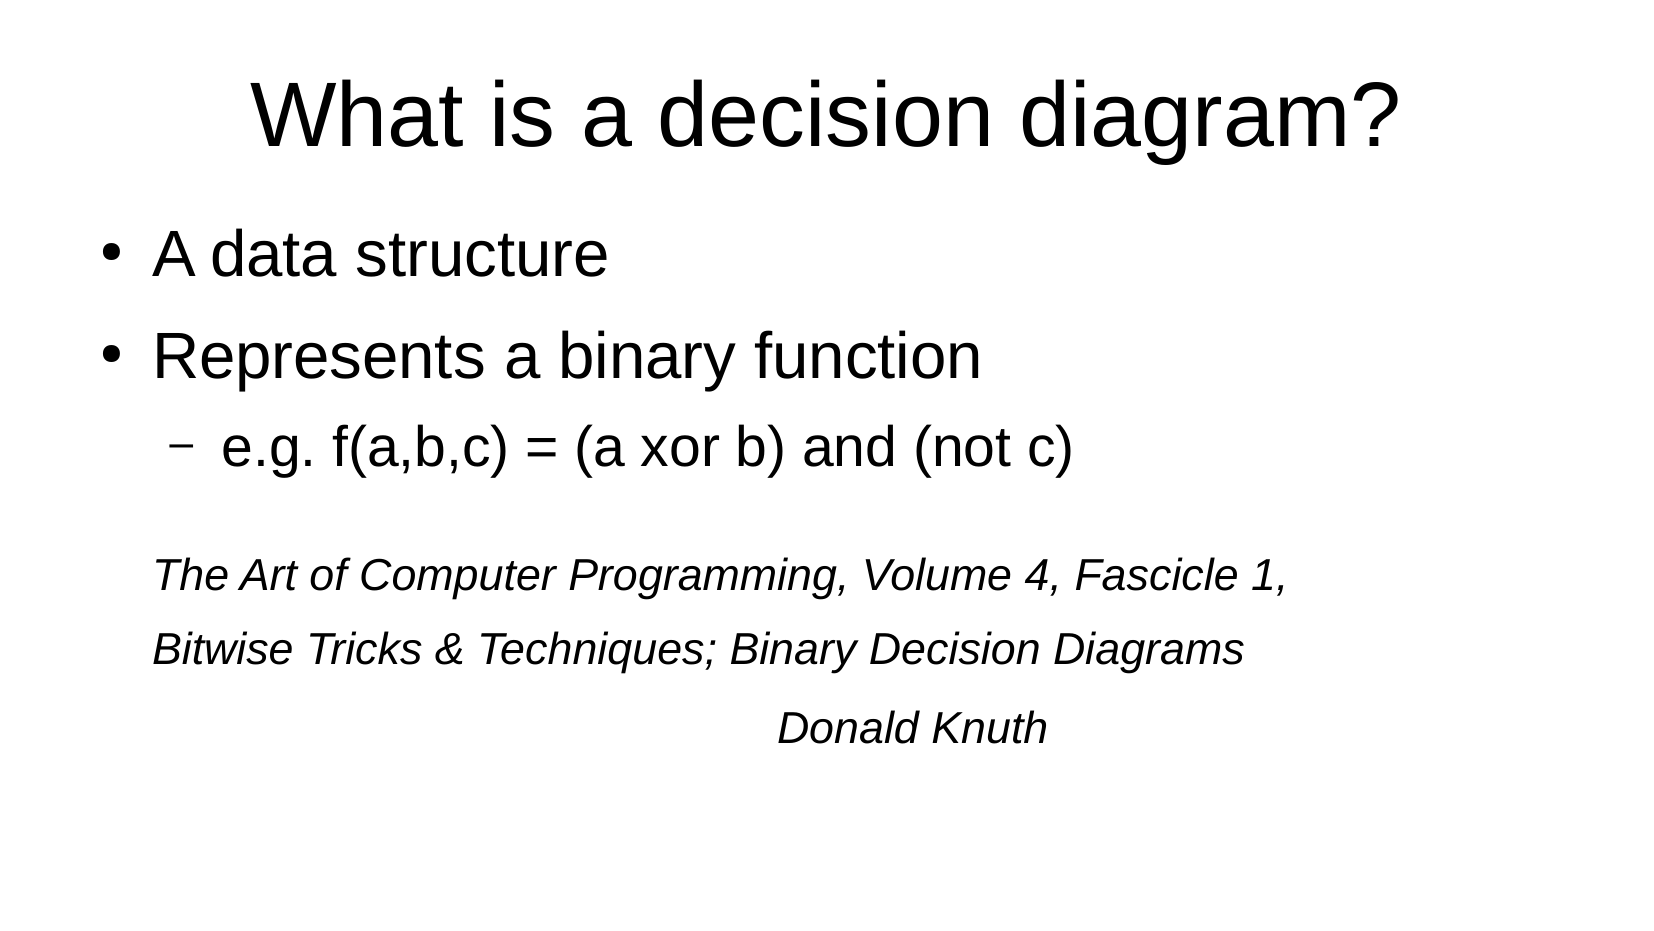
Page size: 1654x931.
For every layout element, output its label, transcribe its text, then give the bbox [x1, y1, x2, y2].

title What is a decision diagram? [82, 37, 1571, 193]
list A data structure Represents a binary function e.g. f(a,b,c) = (a xor b) and (not c) The Art of Computer Programming, Volume 4, Fascicle 1, Bitwise Tricks & Techniques; Binary Decision Diagrams Donald Knuth [82, 217, 1571, 758]
